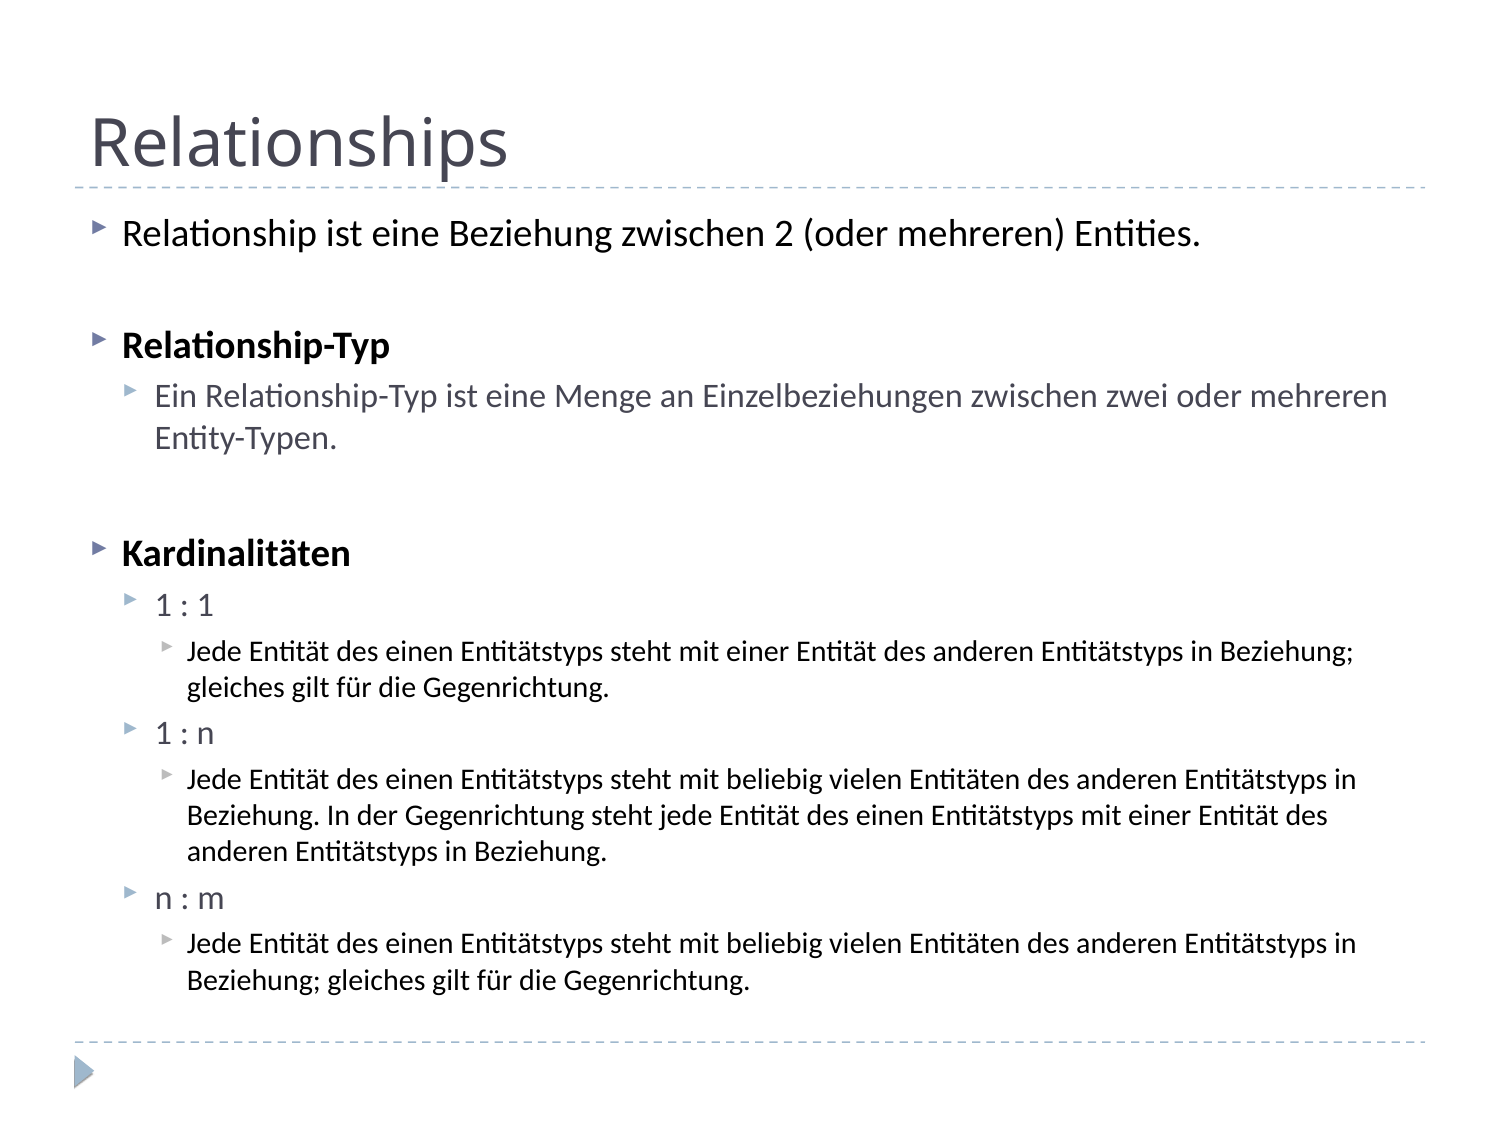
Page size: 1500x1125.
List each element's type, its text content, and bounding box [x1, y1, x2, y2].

title Relationships [75, 24, 1425, 188]
list Relationship ist eine Beziehung zwischen 2 (oder mehreren) Entities. Relationship-Typ Ein Relationship-Typ ist eine Menge an Einzelbeziehungen zwischen zwei oder mehreren Entity-Typen. Kardinalitäten 1 : 1 Jede Entität des einen Entitätstyps steht mit einer Entität des anderen Entitätstyps in Beziehung; gleiches gilt für die Gegenrichtung. 1 : n Jede Entität des einen Entitätstyps steht mit beliebig vielen Entitäten des anderen Entitätstyps in Beziehung. In der Gegenrichtung steht jede Entität des einen Entitätstyps mit einer Entität des anderen Entitätstyps in Beziehung. n : m Jede Entität des einen Entitätstyps steht mit beliebig vielen Entitäten des anderen Entitätstyps in Beziehung; gleiches gilt für die Gegenrichtung. [75, 200, 1425, 1010]
